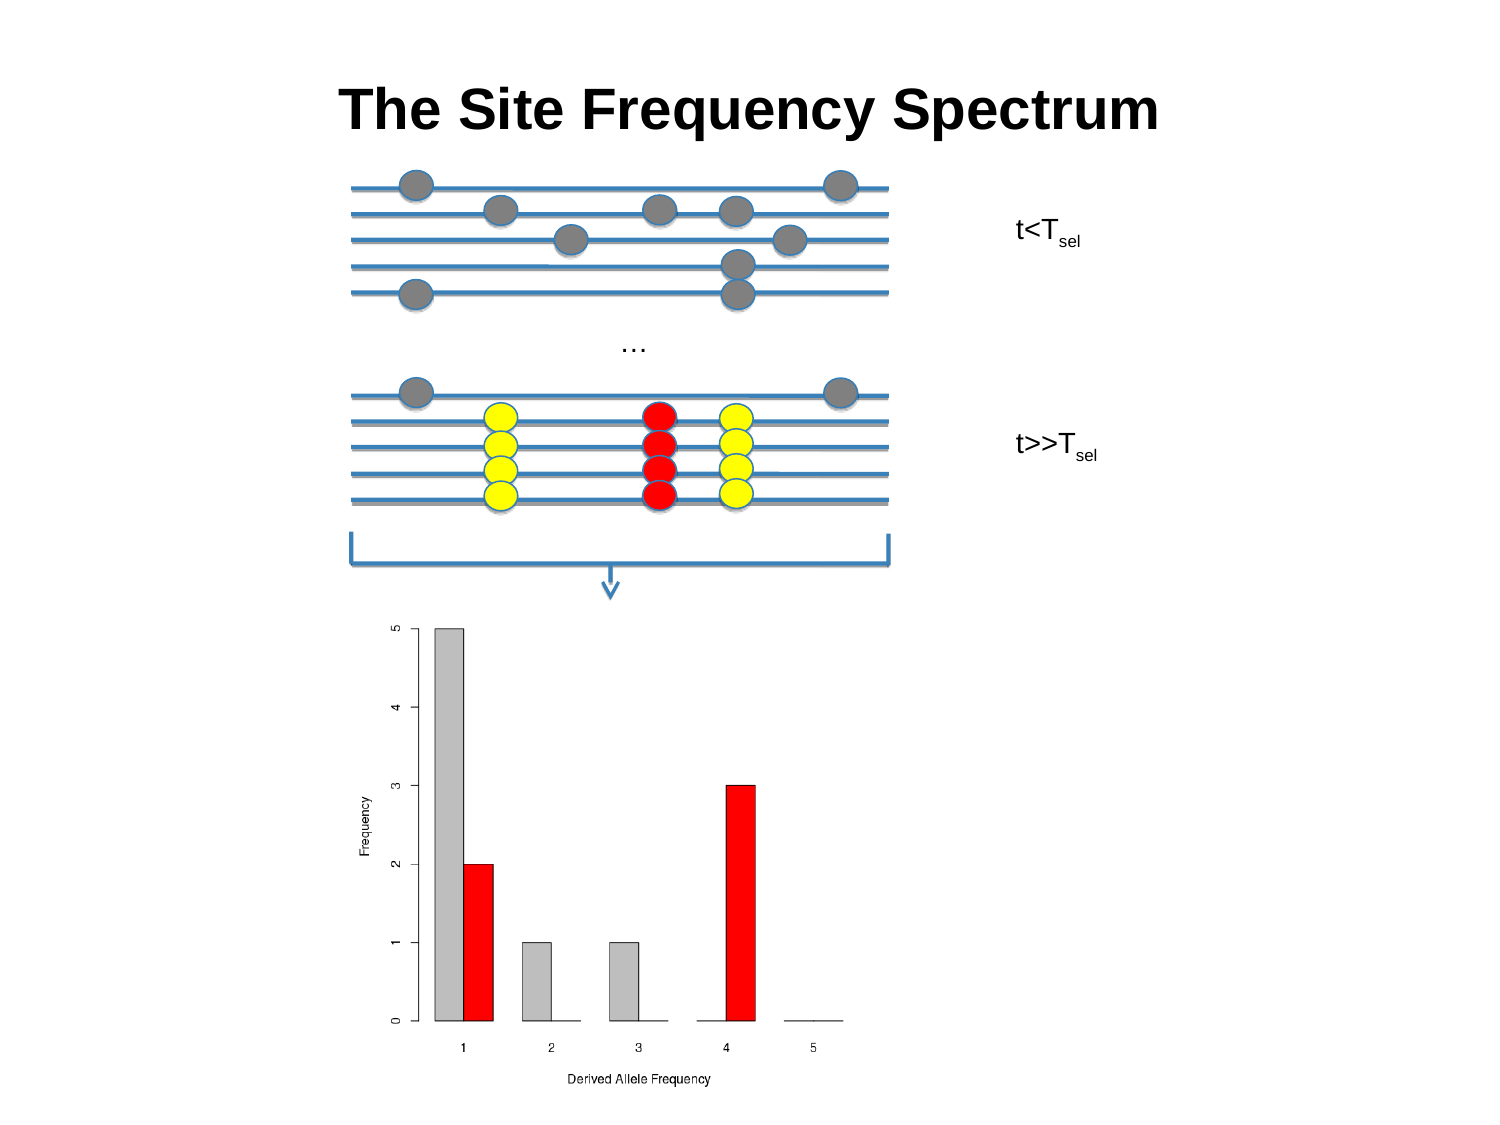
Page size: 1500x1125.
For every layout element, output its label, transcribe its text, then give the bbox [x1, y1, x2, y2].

text_box [642, 195, 677, 225]
text_box t>>Tsel [1001, 417, 1163, 473]
text_box [719, 196, 754, 227]
text_box … [604, 315, 664, 366]
title The Site Frequency Spectrum [0, 21, 1500, 121]
text_box t<Tsel [1001, 203, 1163, 259]
text_box [823, 378, 858, 408]
text_box [484, 402, 518, 511]
text_box [642, 402, 677, 511]
picture [356, 614, 851, 1091]
text_box [399, 279, 433, 310]
text_box [554, 224, 589, 255]
text_box [399, 377, 434, 408]
text_box [823, 170, 858, 201]
text_box [484, 195, 518, 226]
text_box [773, 225, 807, 256]
text_box [399, 170, 434, 201]
text_box [721, 249, 756, 310]
text_box [719, 403, 754, 509]
